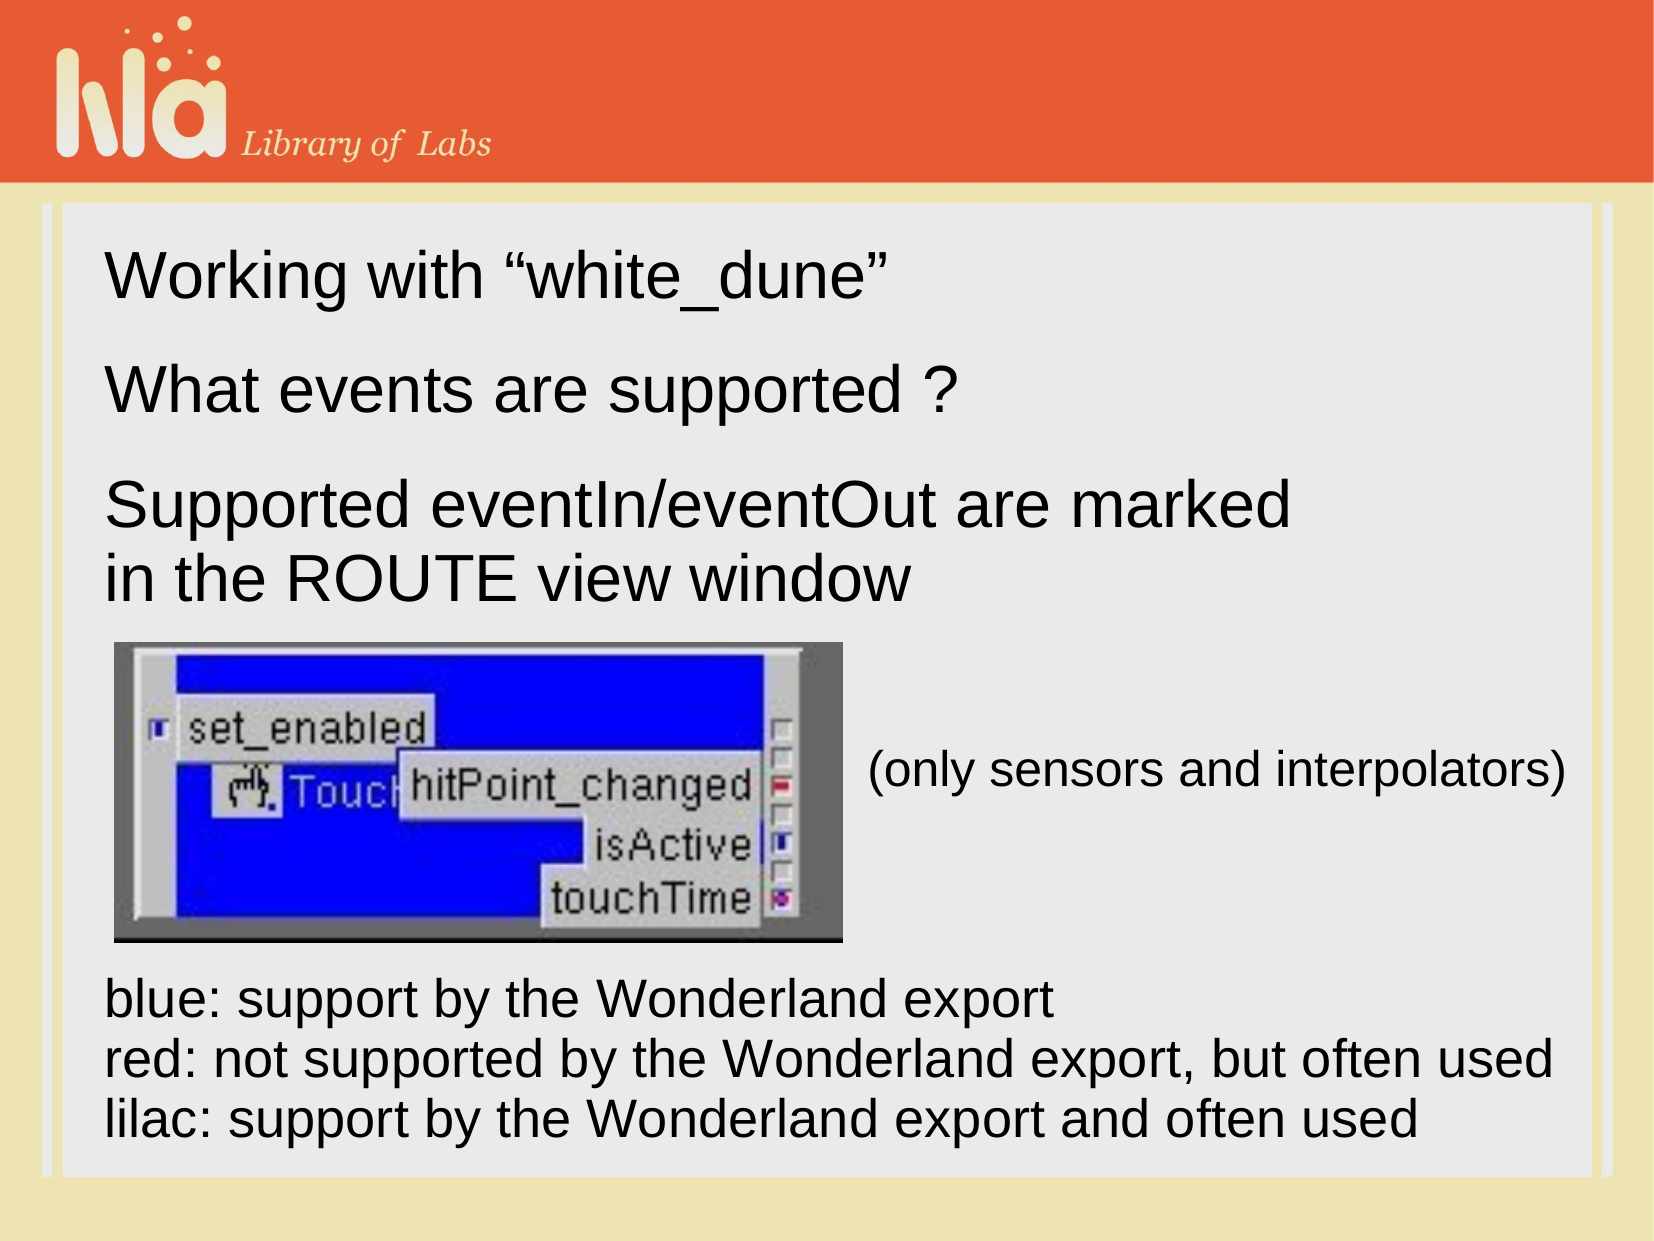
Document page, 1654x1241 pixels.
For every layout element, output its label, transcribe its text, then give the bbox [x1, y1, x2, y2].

text_box Working with “white_dune” What events are supported ? Supported eventIn/eventOut are marked in the ROUTE view window [89, 231, 1473, 624]
text_box (only sensors and interpolators) [852, 734, 1654, 805]
picture [0, 0, 1654, 1241]
text_box blue: support by the Wonderland export red: not supported by the Wonderland export, but often used lilac: support by the Wonderland export and often used [89, 961, 1583, 1158]
